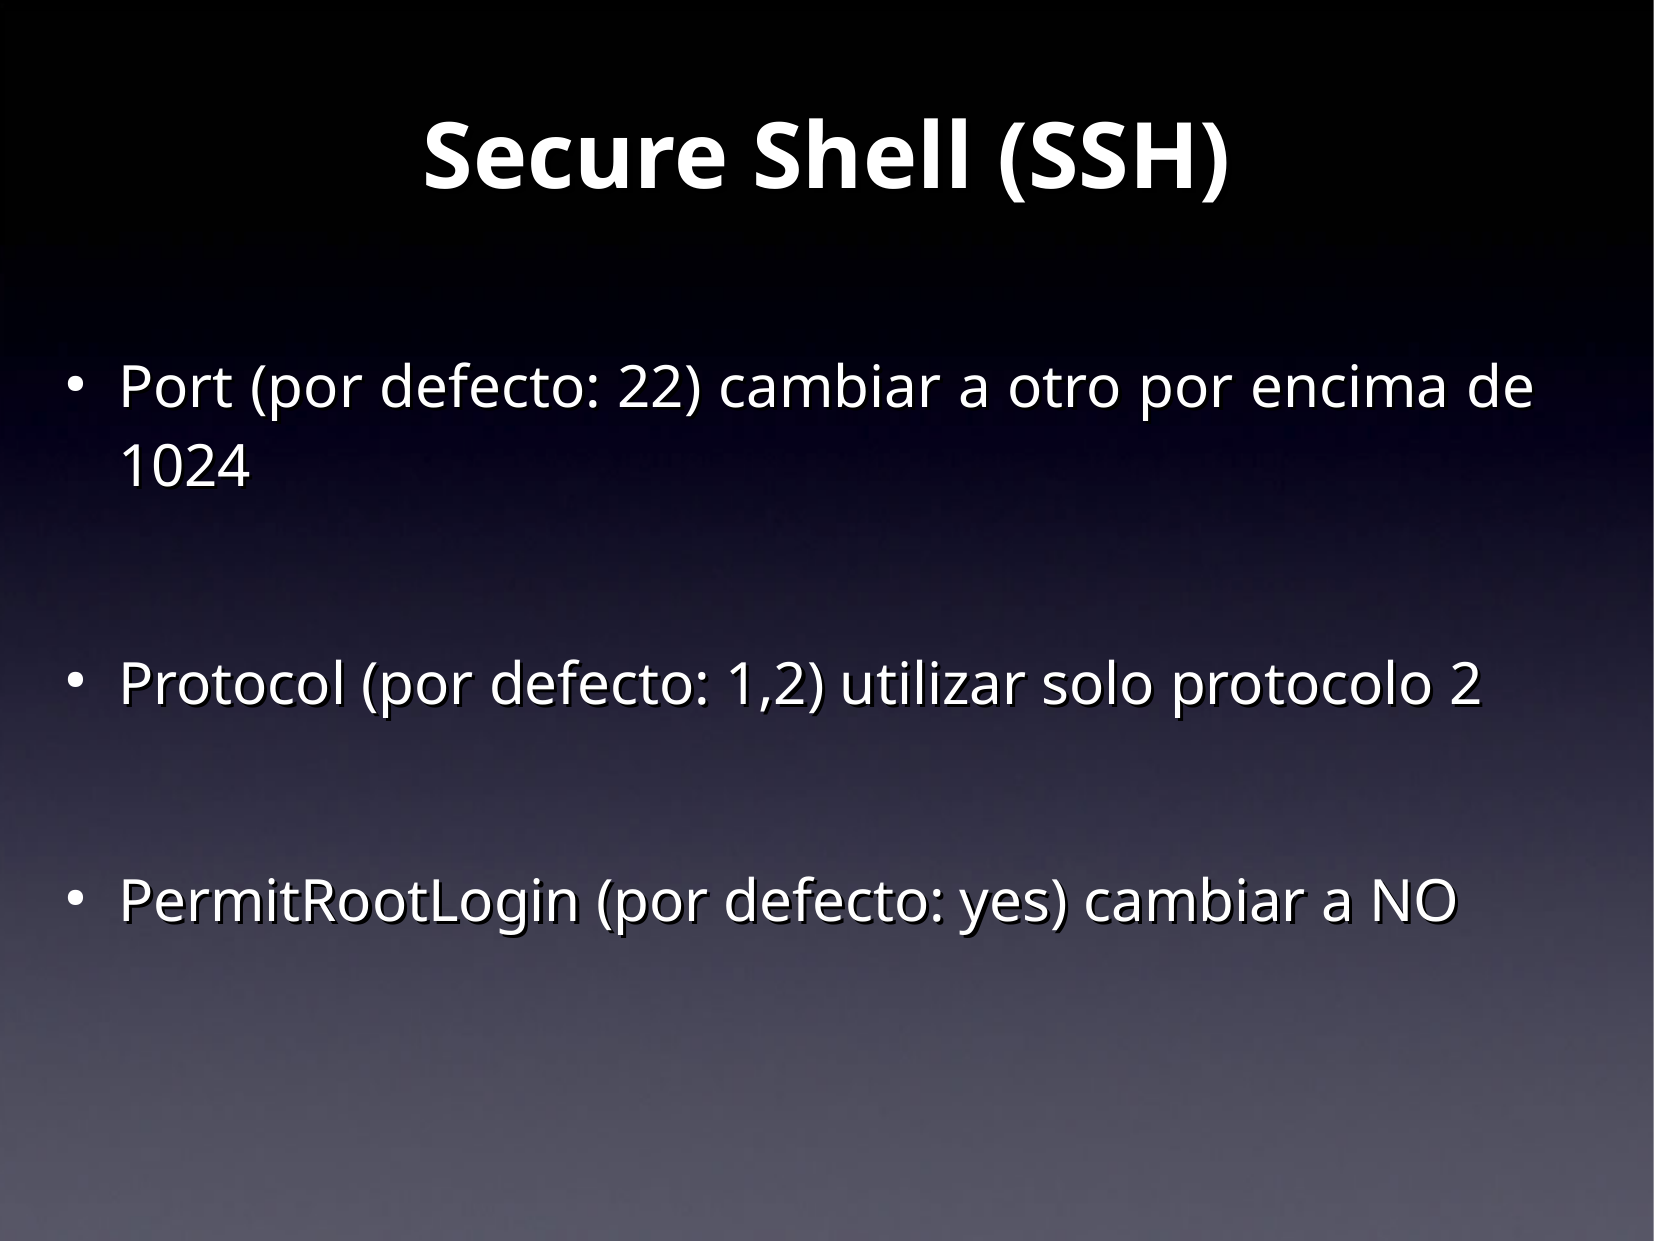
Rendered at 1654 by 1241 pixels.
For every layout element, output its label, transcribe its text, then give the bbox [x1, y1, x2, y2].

picture [0, 0, 1654, 1241]
title Secure Shell (SSH) [82, 49, 1571, 257]
list Port (por defecto: 22) cambiar a otro por encima de 1024 Protocol (por defecto: 1,2) utilizar solo protocolo 2 PermitRootLogin (por defecto: yes) cambiar a NO [47, 345, 1536, 1065]
